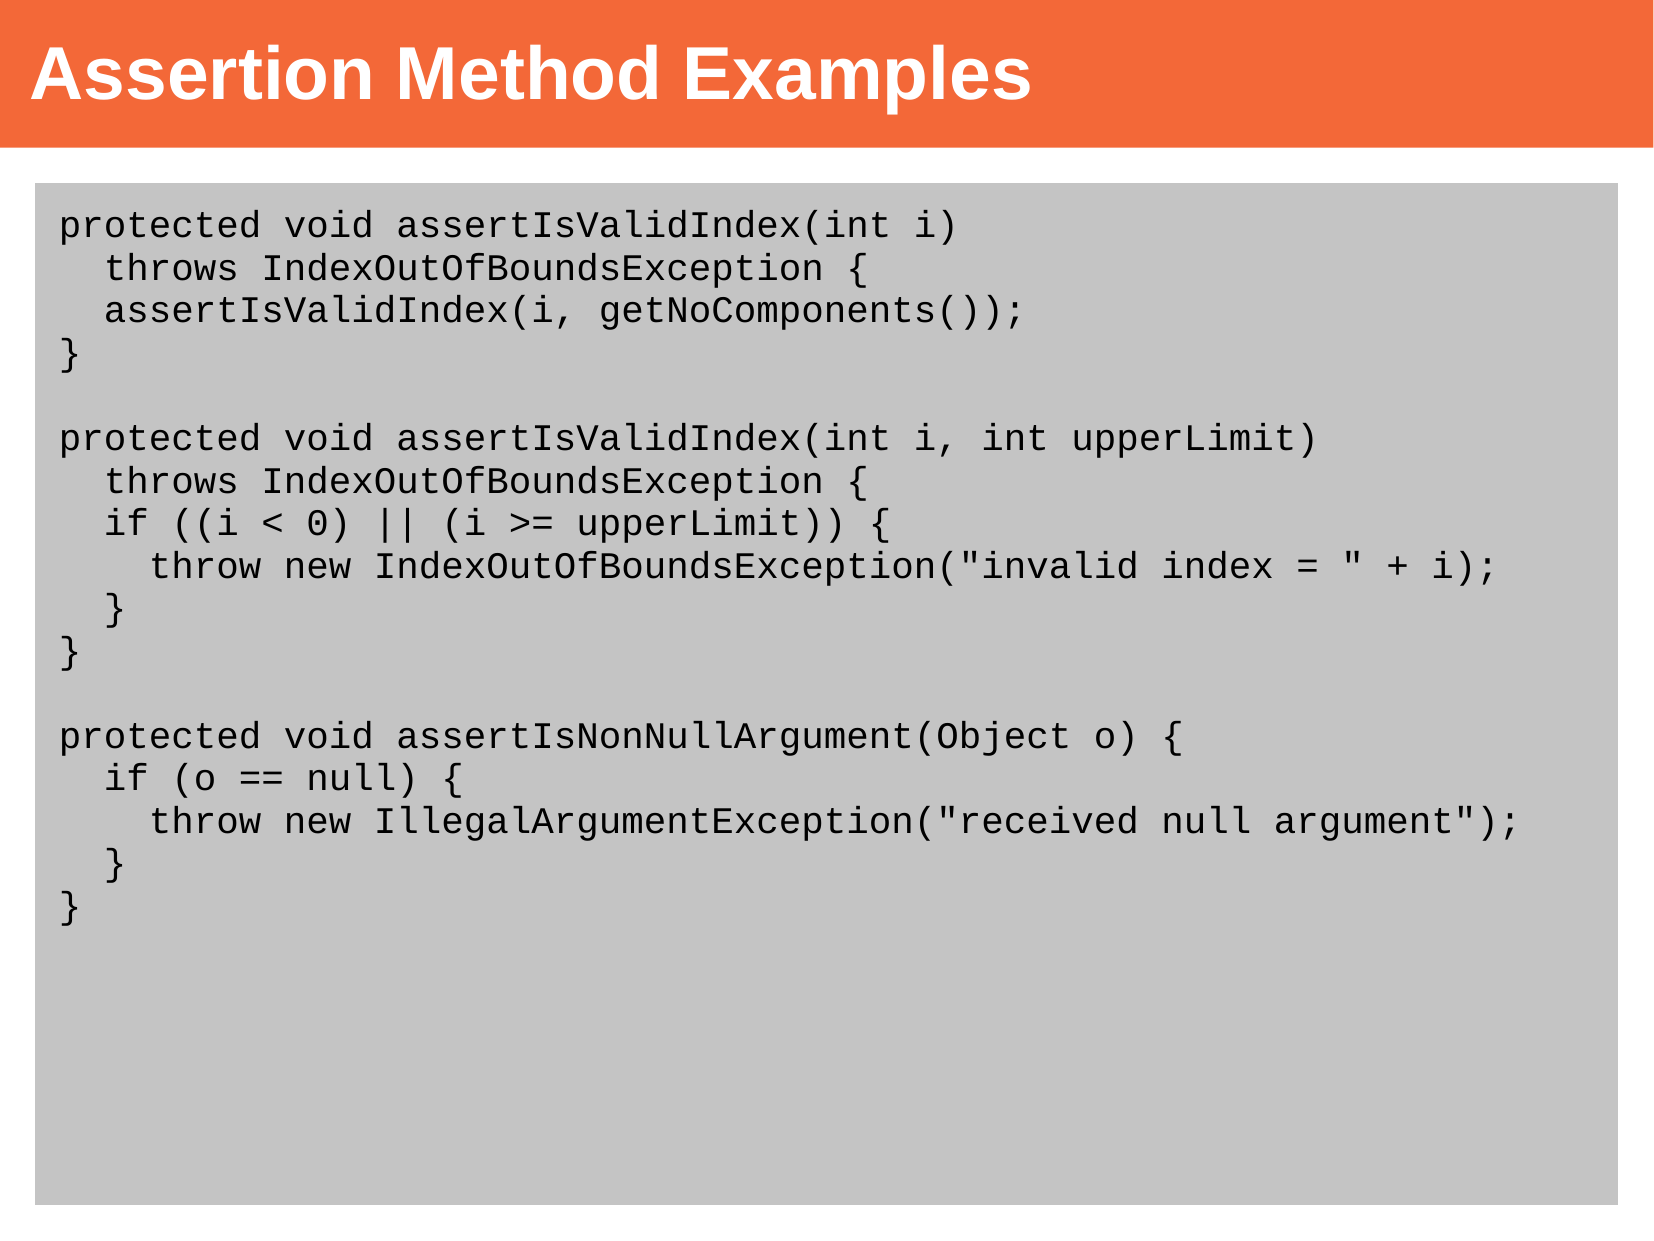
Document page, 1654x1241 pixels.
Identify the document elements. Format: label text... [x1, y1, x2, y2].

title Assertion Method Examples [0, 0, 1654, 148]
list protected void assertIsValidIndex(int i) throws IndexOutOfBoundsException { assertIsValidIndex(i, getNoComponents()); } protected void assertIsValidIndex(int i, int upperLimit) throws IndexOutOfBoundsException { if ((i < 0) || (i >= upperLimit)) { throw new IndexOutOfBoundsException("invalid index = " + i); } } protected void assertIsNonNullArgument(Object o) { if (o == null) { throw new IllegalArgumentException("received null argument"); } } [29, 177, 1625, 1211]
